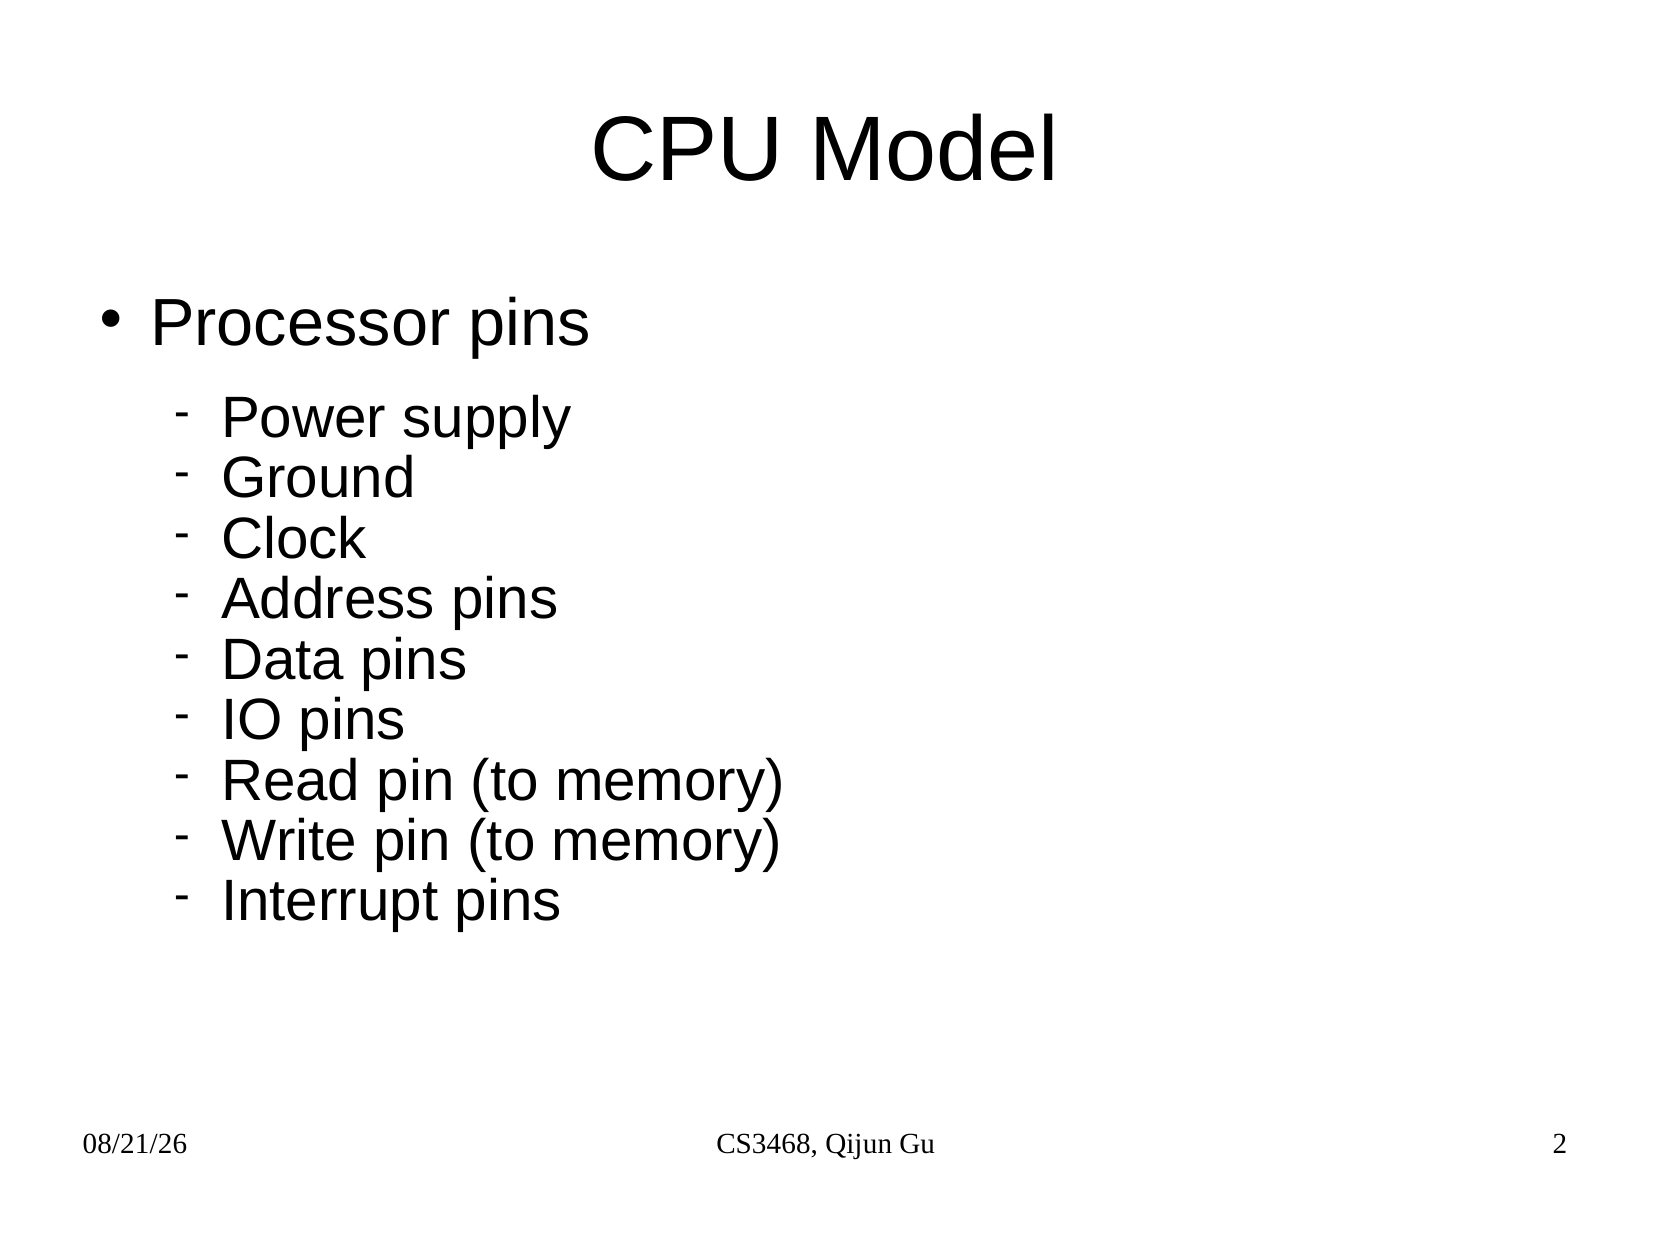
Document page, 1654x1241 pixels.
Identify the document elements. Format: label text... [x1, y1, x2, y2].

title CPU Model [82, 56, 1568, 247]
list Processor pins Power supply Ground Clock Address pins Data pins IO pins Read pin (to memory) Write pin (to memory) Interrupt pins [82, 290, 1568, 1092]
